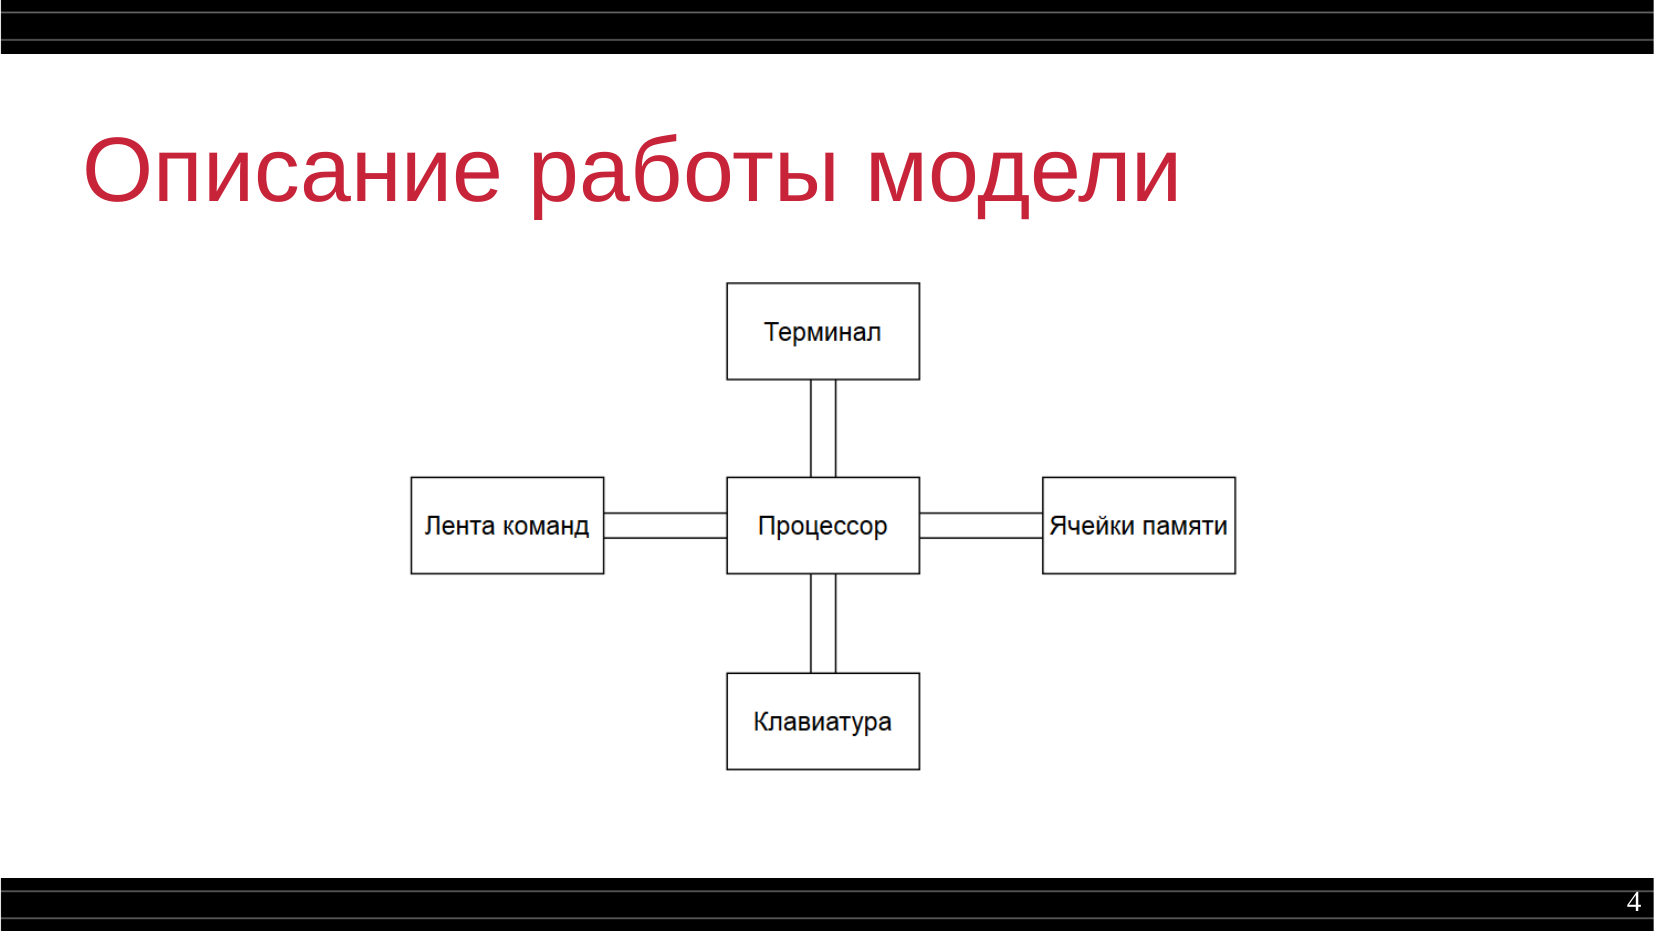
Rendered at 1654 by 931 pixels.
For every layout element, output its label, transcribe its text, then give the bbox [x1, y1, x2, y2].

picture [371, 259, 1283, 797]
picture [0, 878, 1654, 931]
picture [0, 0, 1654, 54]
title Описание работы модели [82, 50, 1571, 290]
